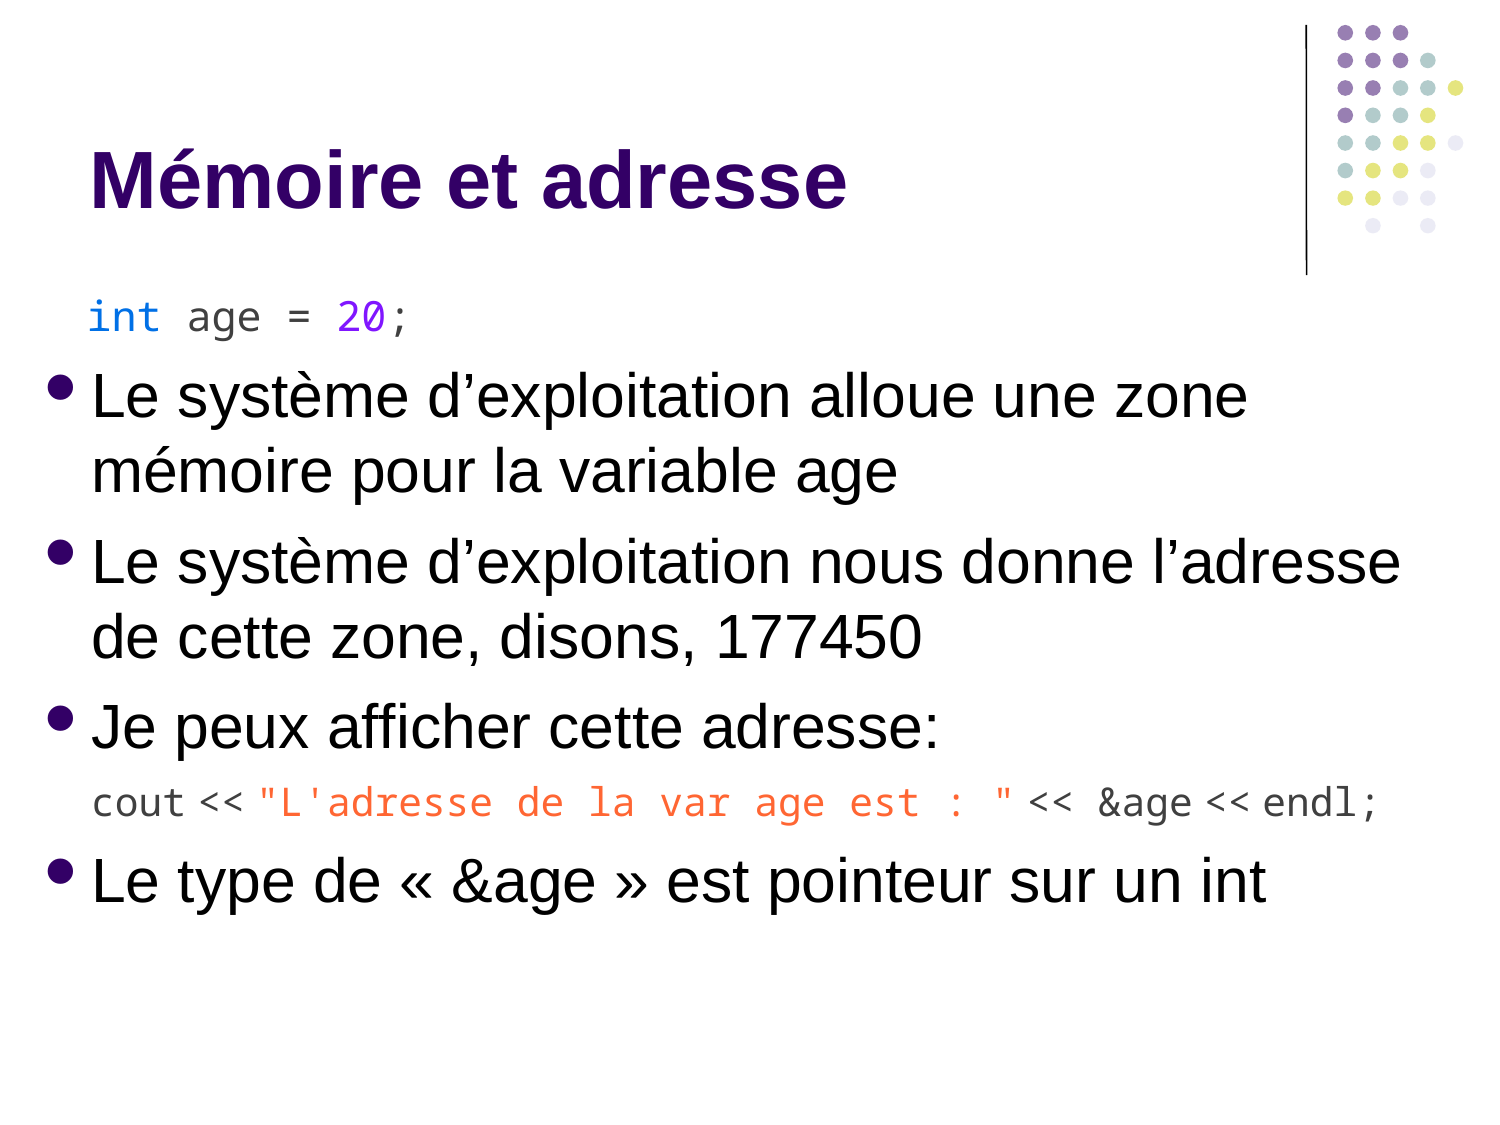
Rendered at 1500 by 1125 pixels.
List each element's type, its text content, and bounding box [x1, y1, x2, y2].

title Mémoire et adresse [74, 20, 1313, 233]
list int age = 20; Le système d’exploitation alloue une zone mémoire pour la variable age Le système d’exploitation nous donne l’adresse de cette zone, disons, 177450 Je peux afficher cette adresse: cout << "L'adresse de la var age est : " << &age << endl; Le type de « &age » est pointeur sur un int [29, 282, 1471, 1006]
